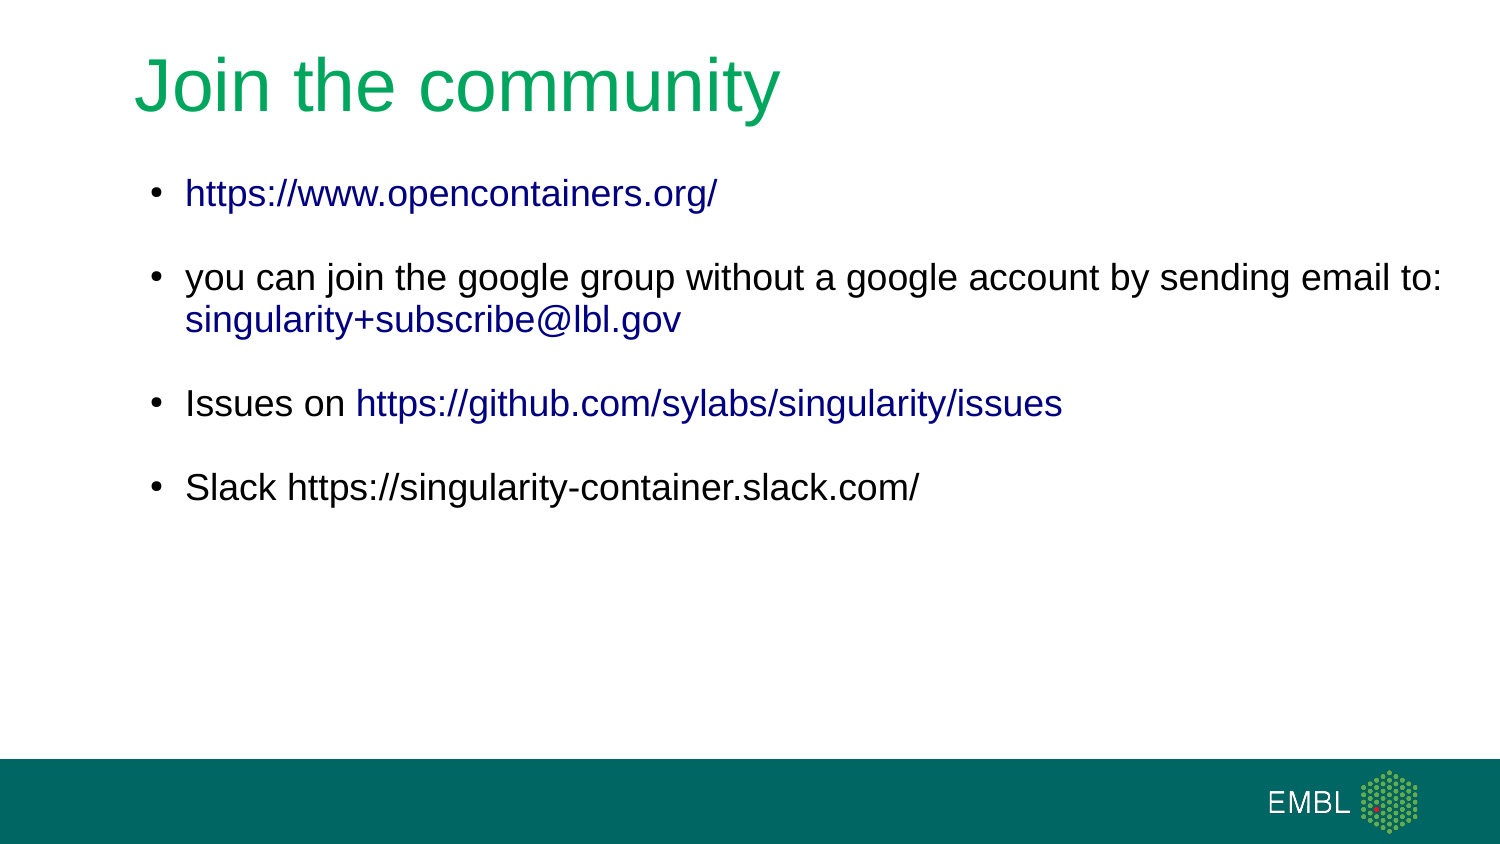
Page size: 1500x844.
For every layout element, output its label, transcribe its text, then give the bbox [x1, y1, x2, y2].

text_box https://www.opencontainers.org/ you can join the google group without a google account by sending email to: singularity+subscribe@lbl.gov Issues on https://github.com/sylabs/singularity/issues Slack https://singularity-container.slack.com/ [135, 165, 1459, 558]
text_box Join the community [120, 36, 796, 136]
